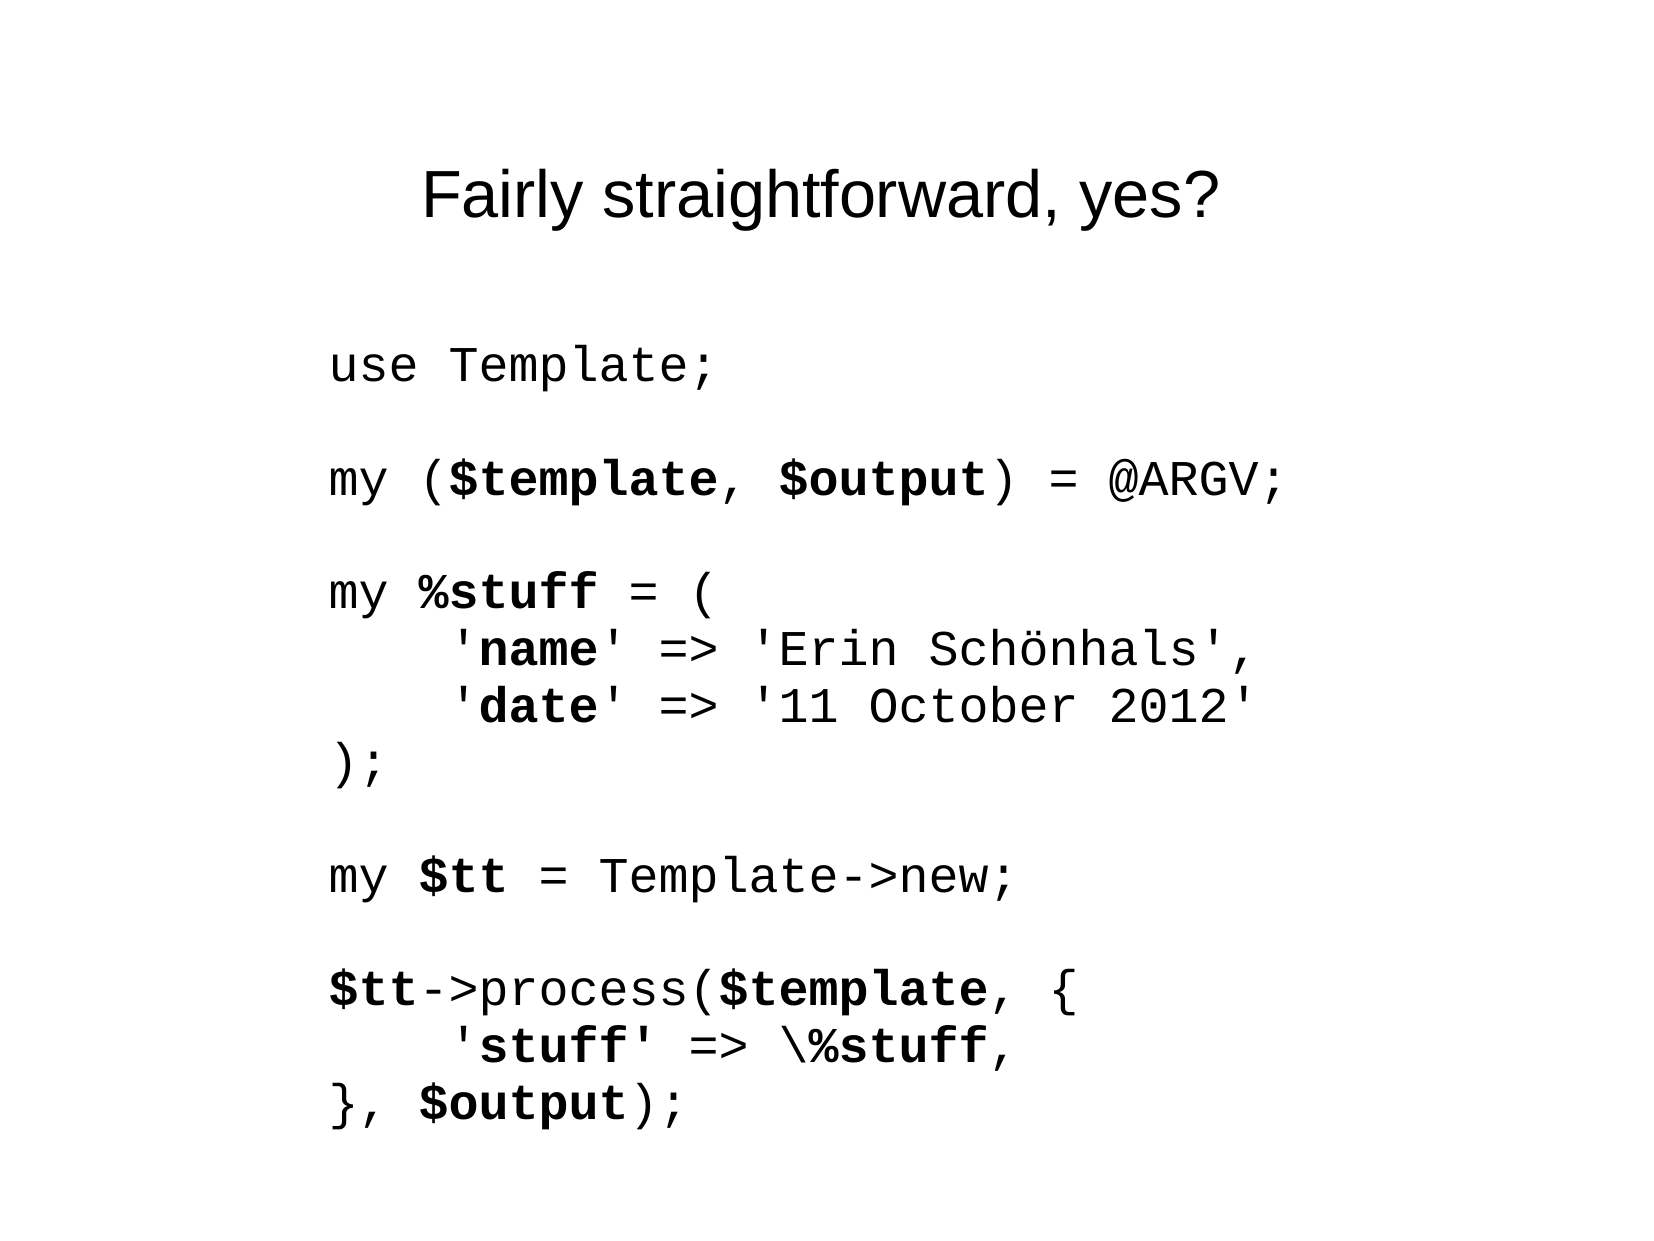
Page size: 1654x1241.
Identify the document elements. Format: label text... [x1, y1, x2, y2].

text_box use Template; my ($template, $output) = @ARGV; my %stuff = ( 'name' => 'Erin Schönhals', 'date' => '11 October 2012' ); my $tt = Template->new; $tt->process($template, { 'stuff' => \%stuff, }, $output); [313, 332, 1304, 1142]
text_box Fairly straightforward, yes? [406, 150, 1238, 240]
